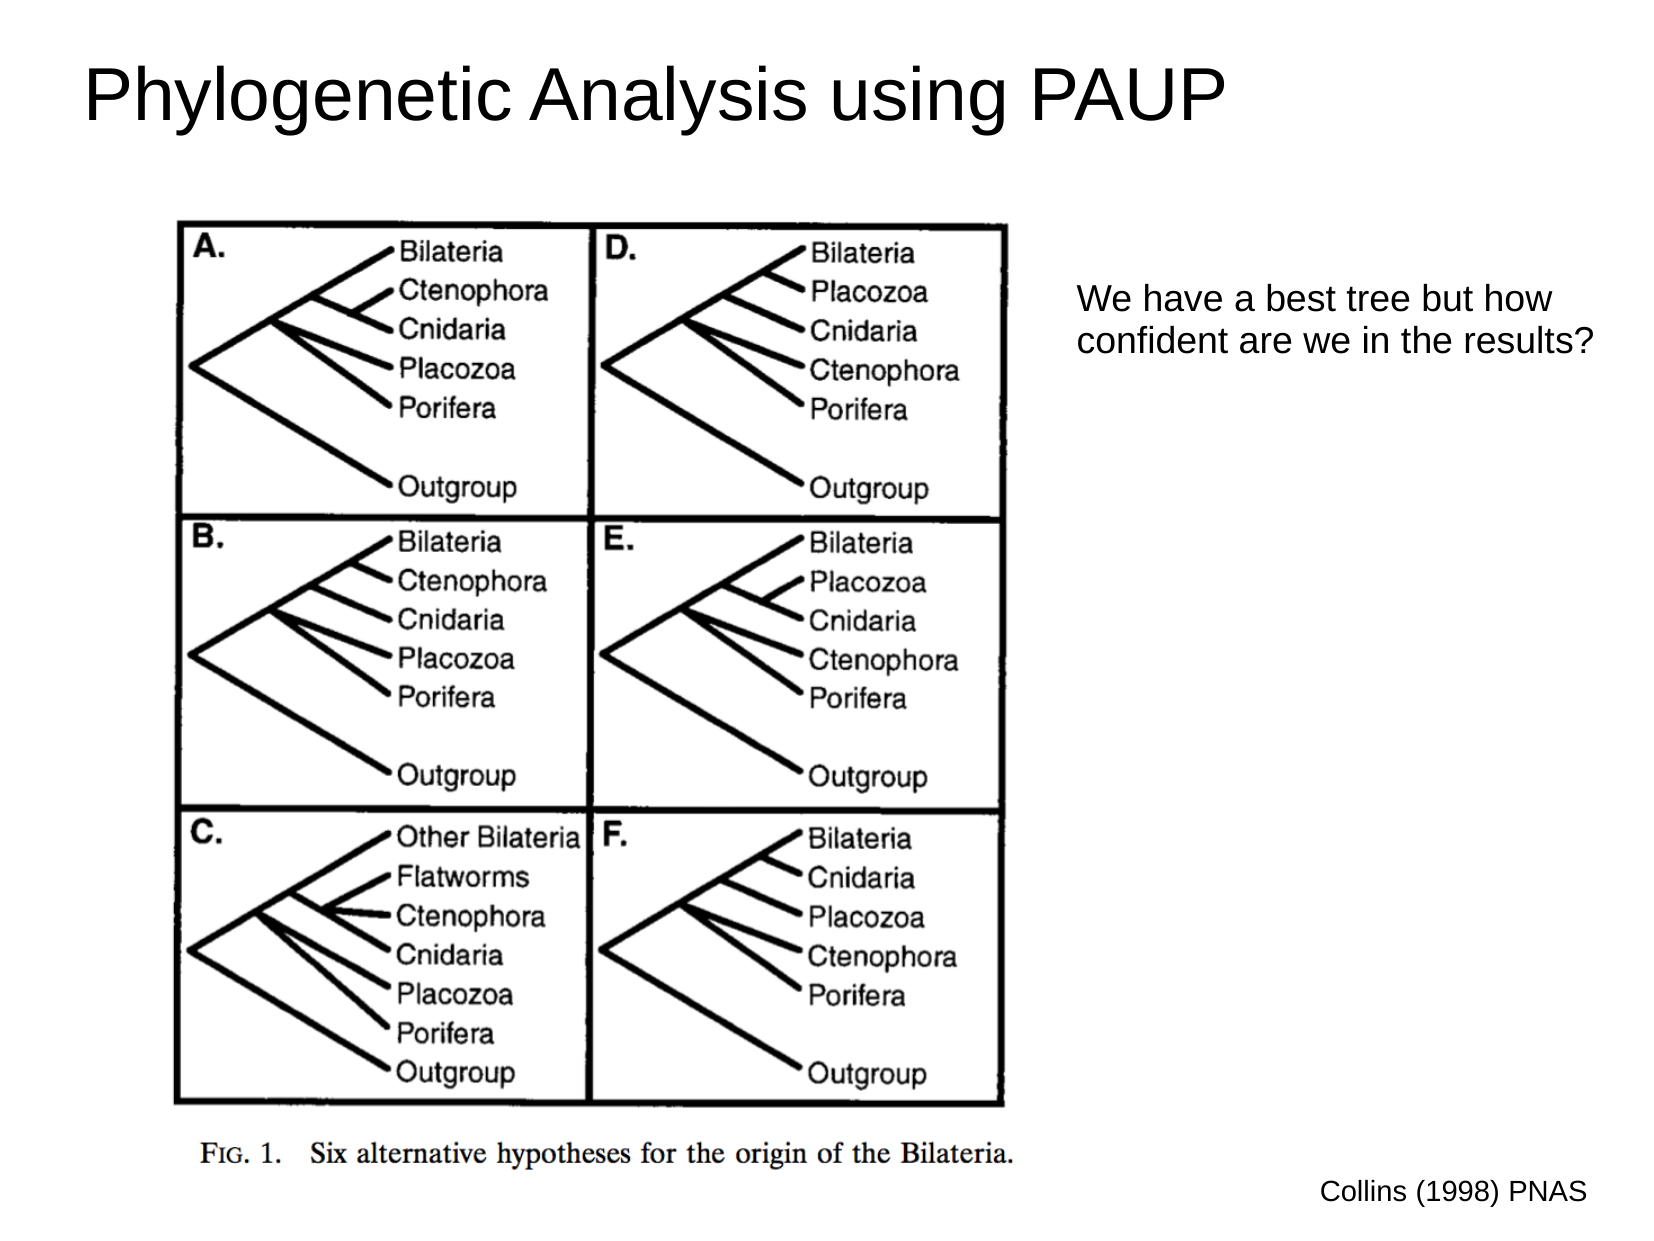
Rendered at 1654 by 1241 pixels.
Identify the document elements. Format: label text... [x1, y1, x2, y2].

picture [165, 210, 1021, 1183]
text_box Collins (1998) PNAS [1305, 1167, 1603, 1216]
text_box Phylogenetic Analysis using PAUP [68, 45, 1253, 145]
text_box We have a best tree but how confident are we in the results? [1061, 270, 1611, 369]
